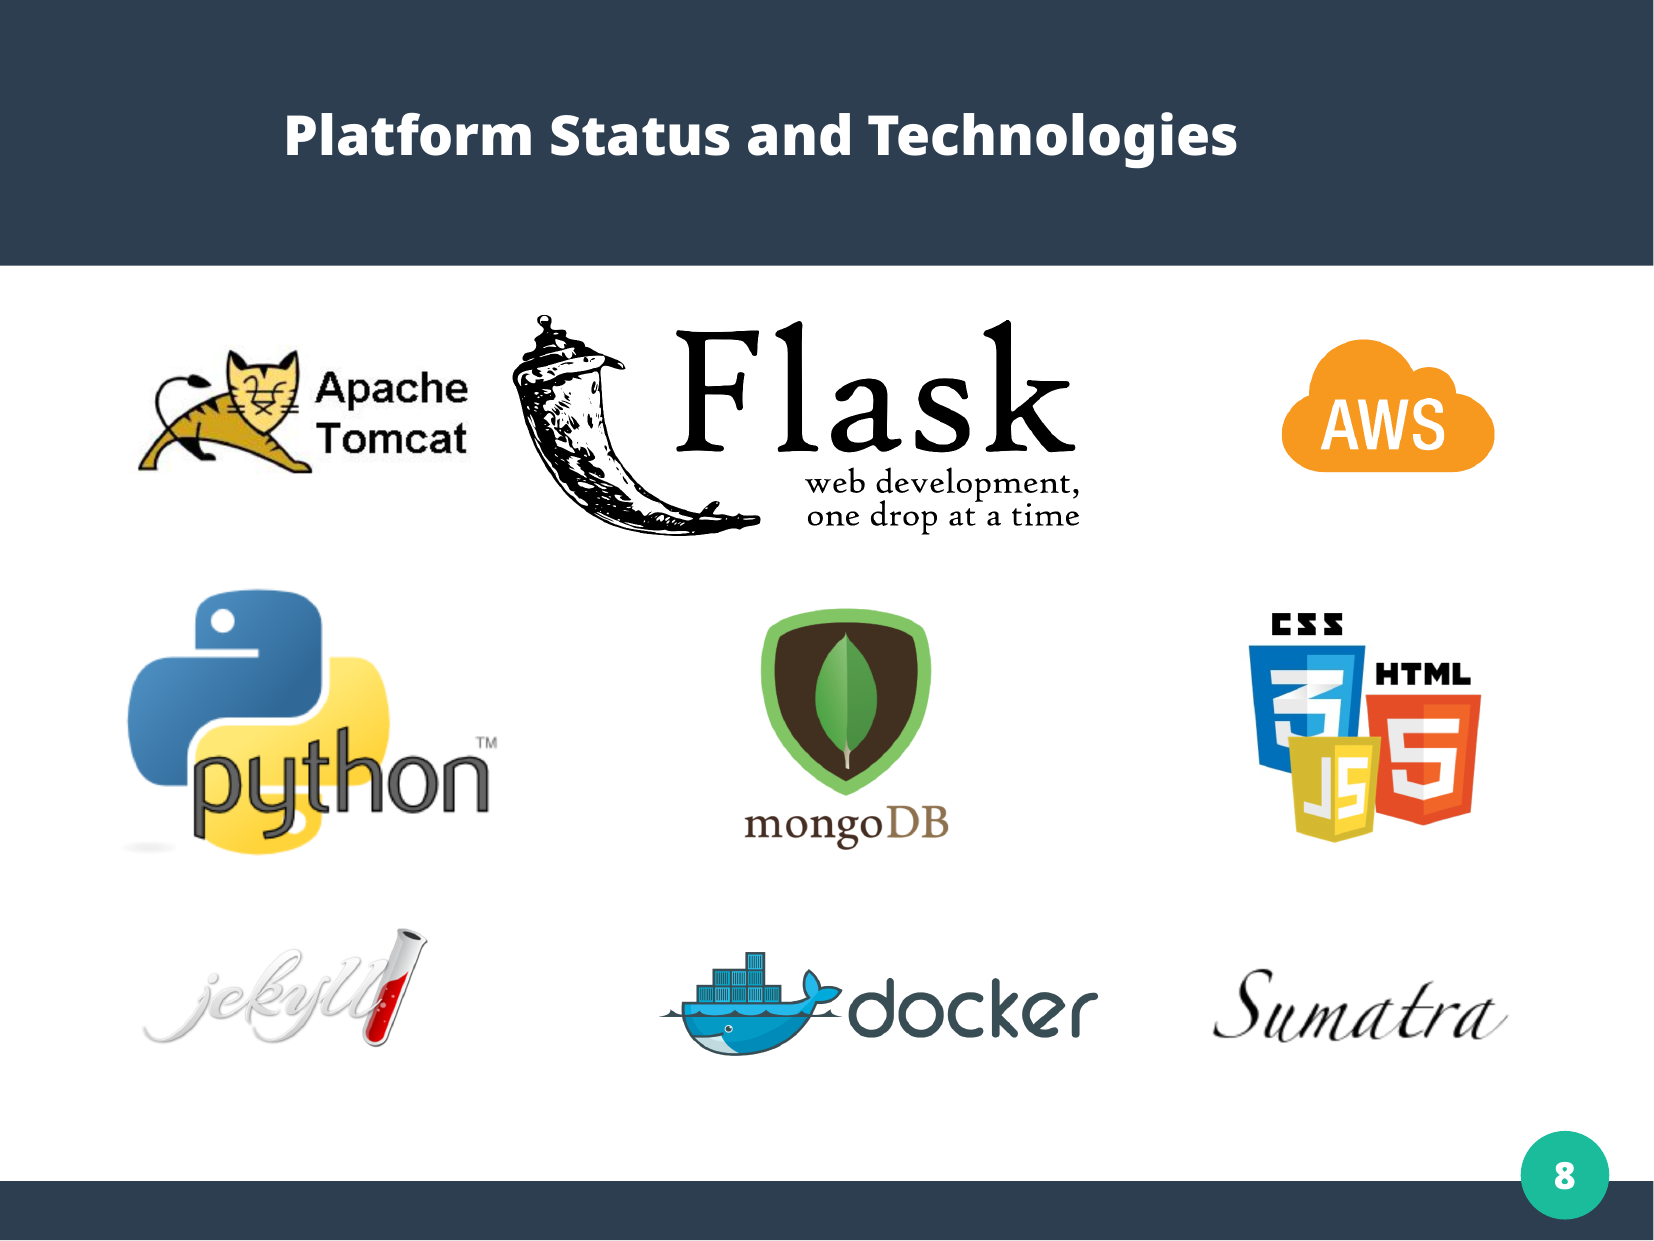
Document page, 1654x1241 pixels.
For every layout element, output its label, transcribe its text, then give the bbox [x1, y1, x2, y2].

title Platform Status and Technologies [283, 55, 1335, 213]
picture [79, 276, 1602, 1124]
